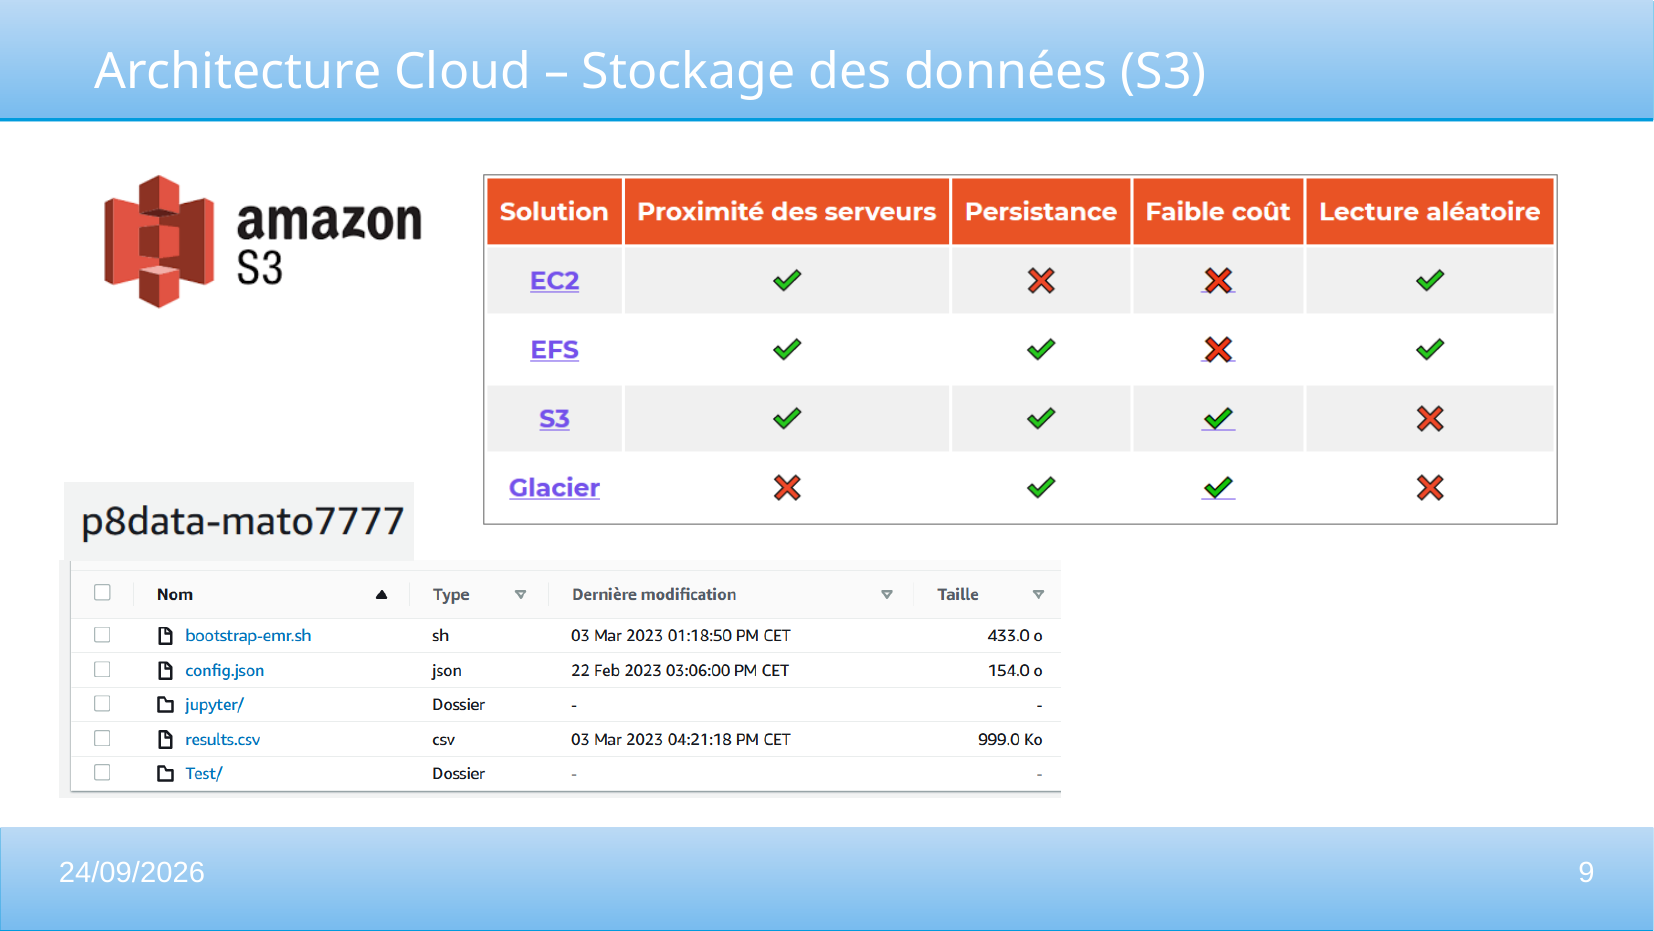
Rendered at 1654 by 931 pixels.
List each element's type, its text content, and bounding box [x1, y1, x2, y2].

title Architecture Cloud – Stockage des données (S3) [59, 29, 1595, 108]
picture [59, 482, 1061, 798]
picture [23, 159, 1565, 532]
